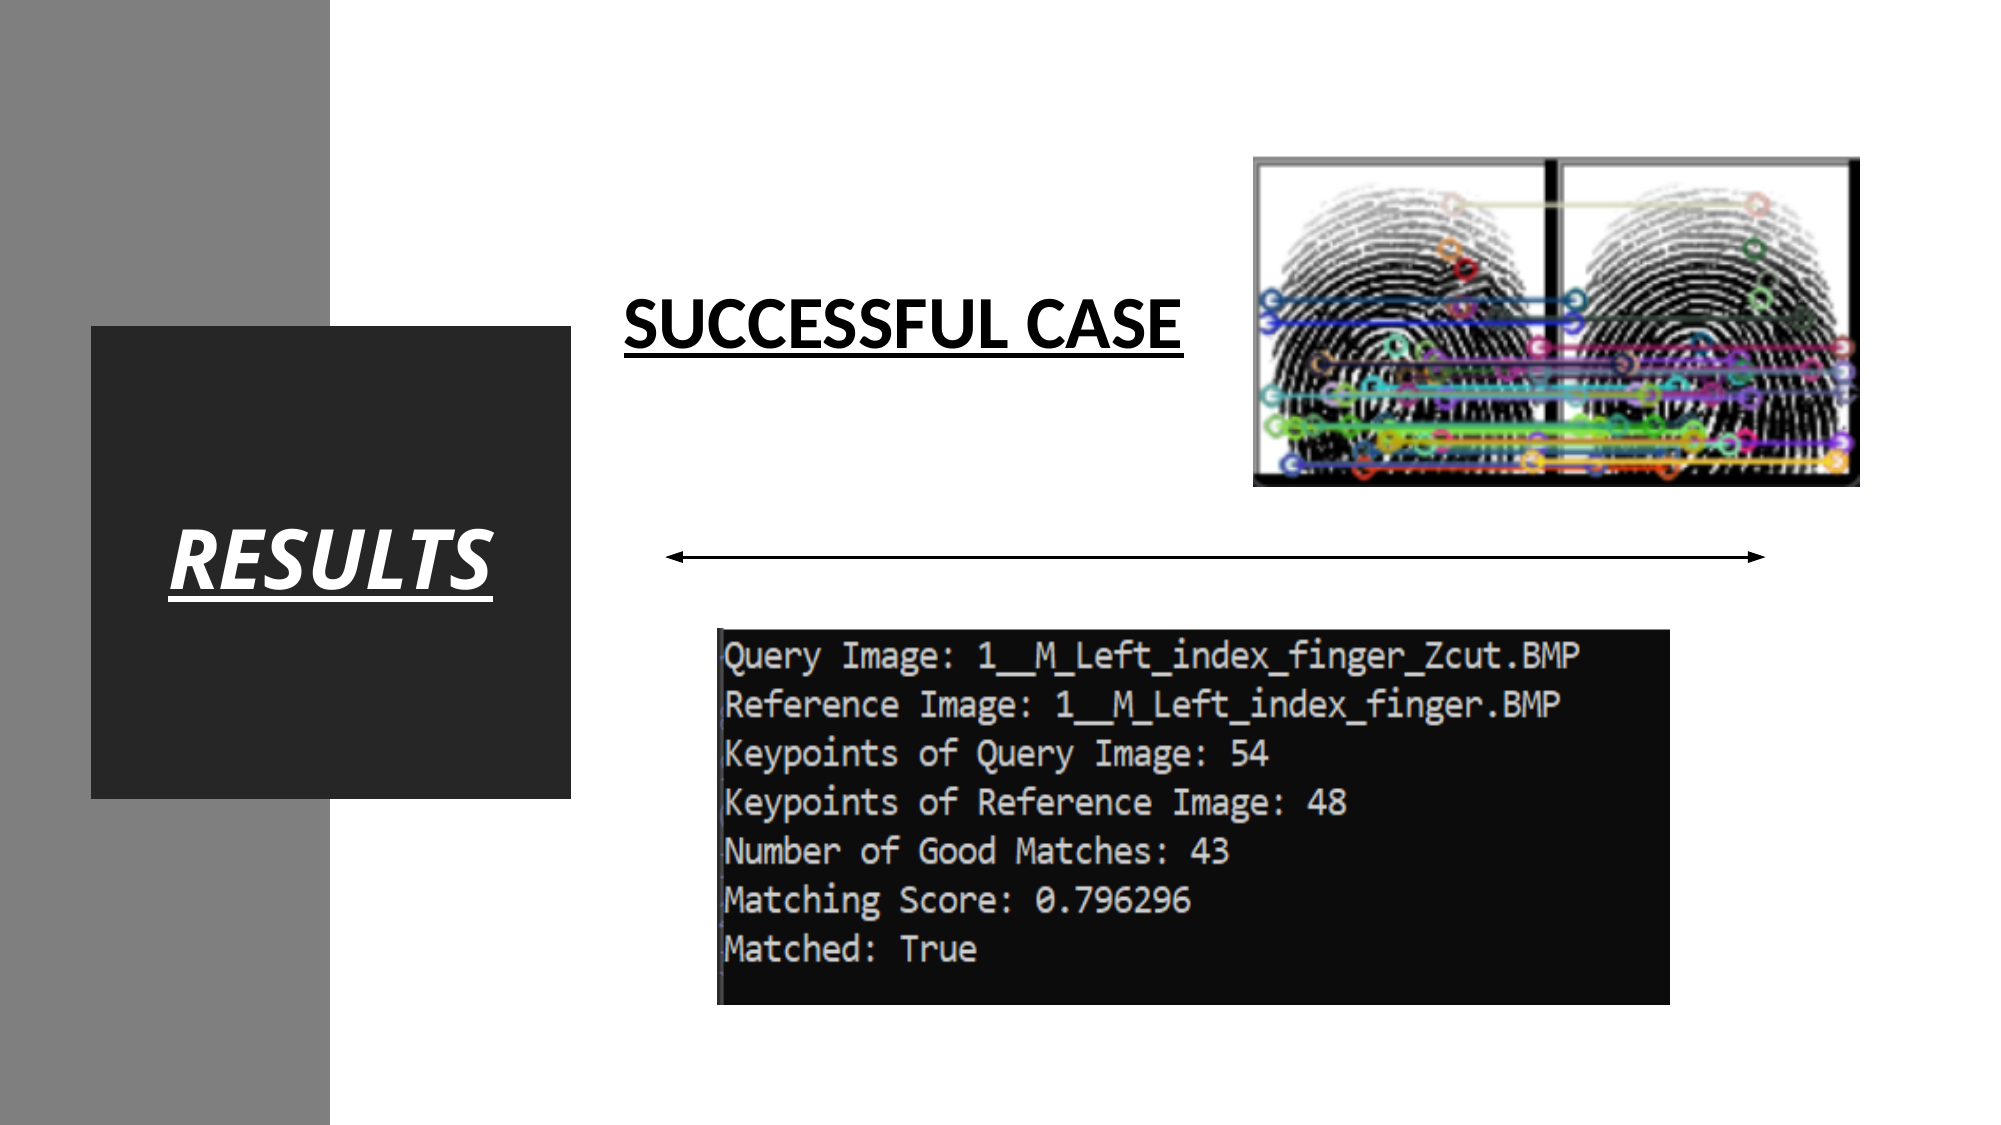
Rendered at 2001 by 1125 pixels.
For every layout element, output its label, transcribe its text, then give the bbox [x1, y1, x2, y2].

picture [717, 628, 1670, 1005]
text_box [0, 0, 2000, 1125]
title RESULTS [105, 340, 557, 785]
picture [1253, 151, 1860, 487]
text_box SUCCESSFUL CASE [608, 265, 1392, 372]
